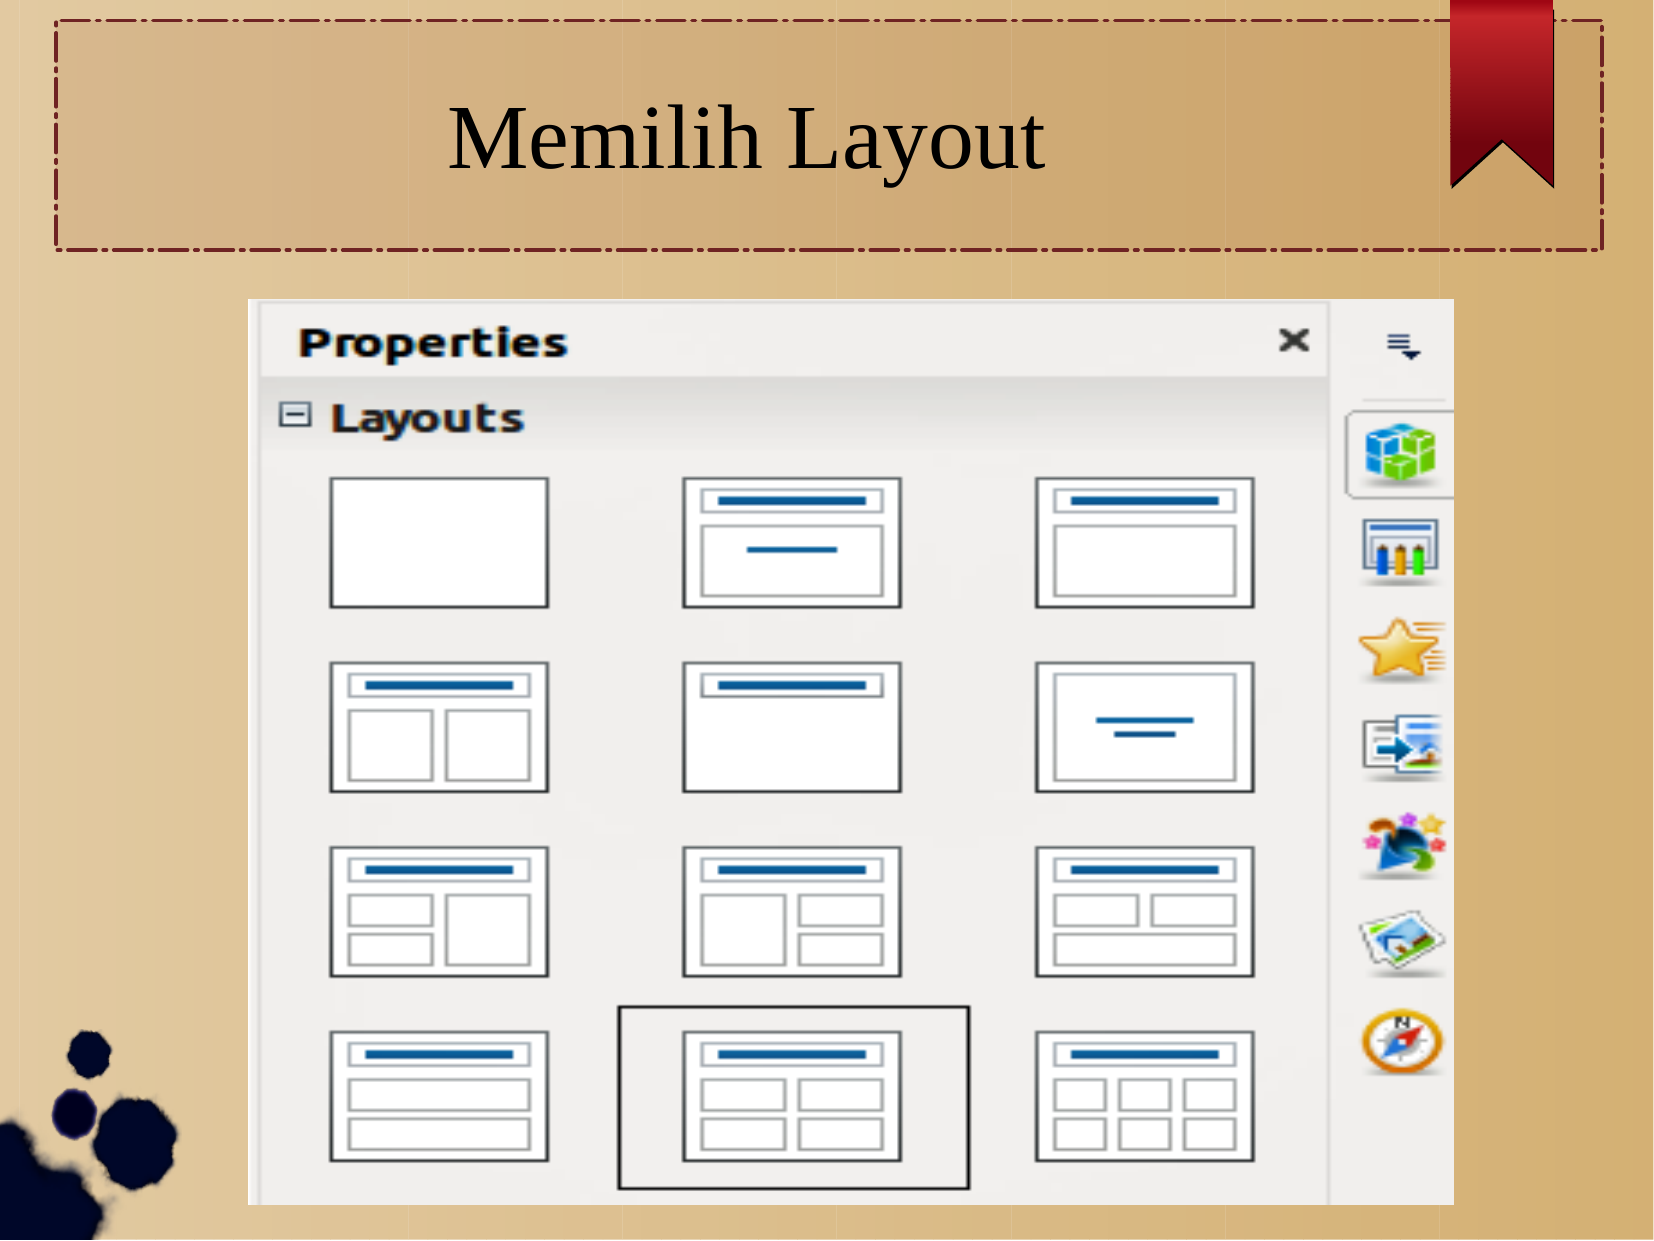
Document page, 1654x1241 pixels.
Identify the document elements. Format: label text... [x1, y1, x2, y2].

picture [248, 299, 1454, 1205]
title Memilih Layout [82, 47, 1412, 229]
